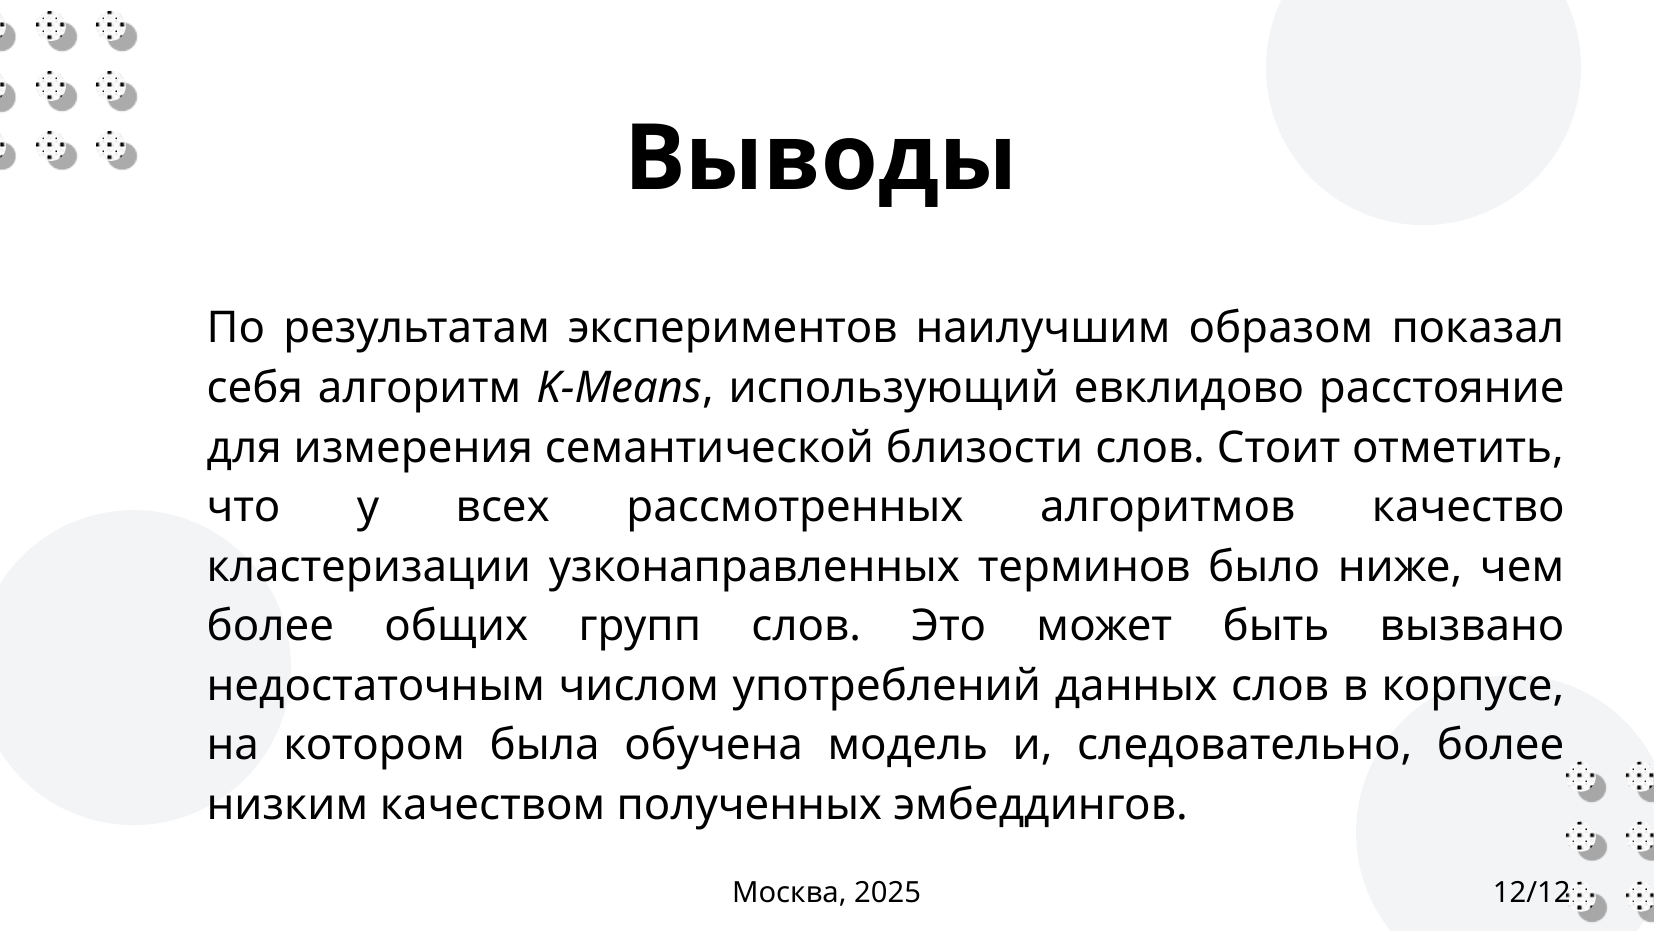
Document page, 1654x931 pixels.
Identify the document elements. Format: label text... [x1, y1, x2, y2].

picture [0, 133, 7, 159]
picture [35, 10, 66, 41]
picture [35, 130, 67, 161]
picture [95, 10, 126, 41]
picture [0, 13, 6, 38]
picture [1625, 761, 1654, 792]
picture [35, 70, 66, 101]
picture [0, 74, 6, 99]
picture [99, 70, 123, 76]
picture [1625, 881, 1654, 912]
title Выводы [76, 76, 1565, 233]
subtitle По результатам экспериментов наилучшим образом показал себя алгоритм K-Means, использующий евклидово расстояние для измерения семантической близости слов. Стоит отметить, что у всех рассмотренных алгоритмов качество кластеризации узконаправленных терминов было ниже, чем более общих групп слов. Это может быть вызвано недостаточным числом употреблений данных слов в корпусе, на котором была обучена модель и, следовательно, более низким качеством полученных эмбеддингов. [206, 294, 1565, 834]
picture [1625, 821, 1654, 852]
picture [1565, 881, 1596, 912]
picture [1565, 821, 1596, 852]
picture [1565, 761, 1596, 792]
